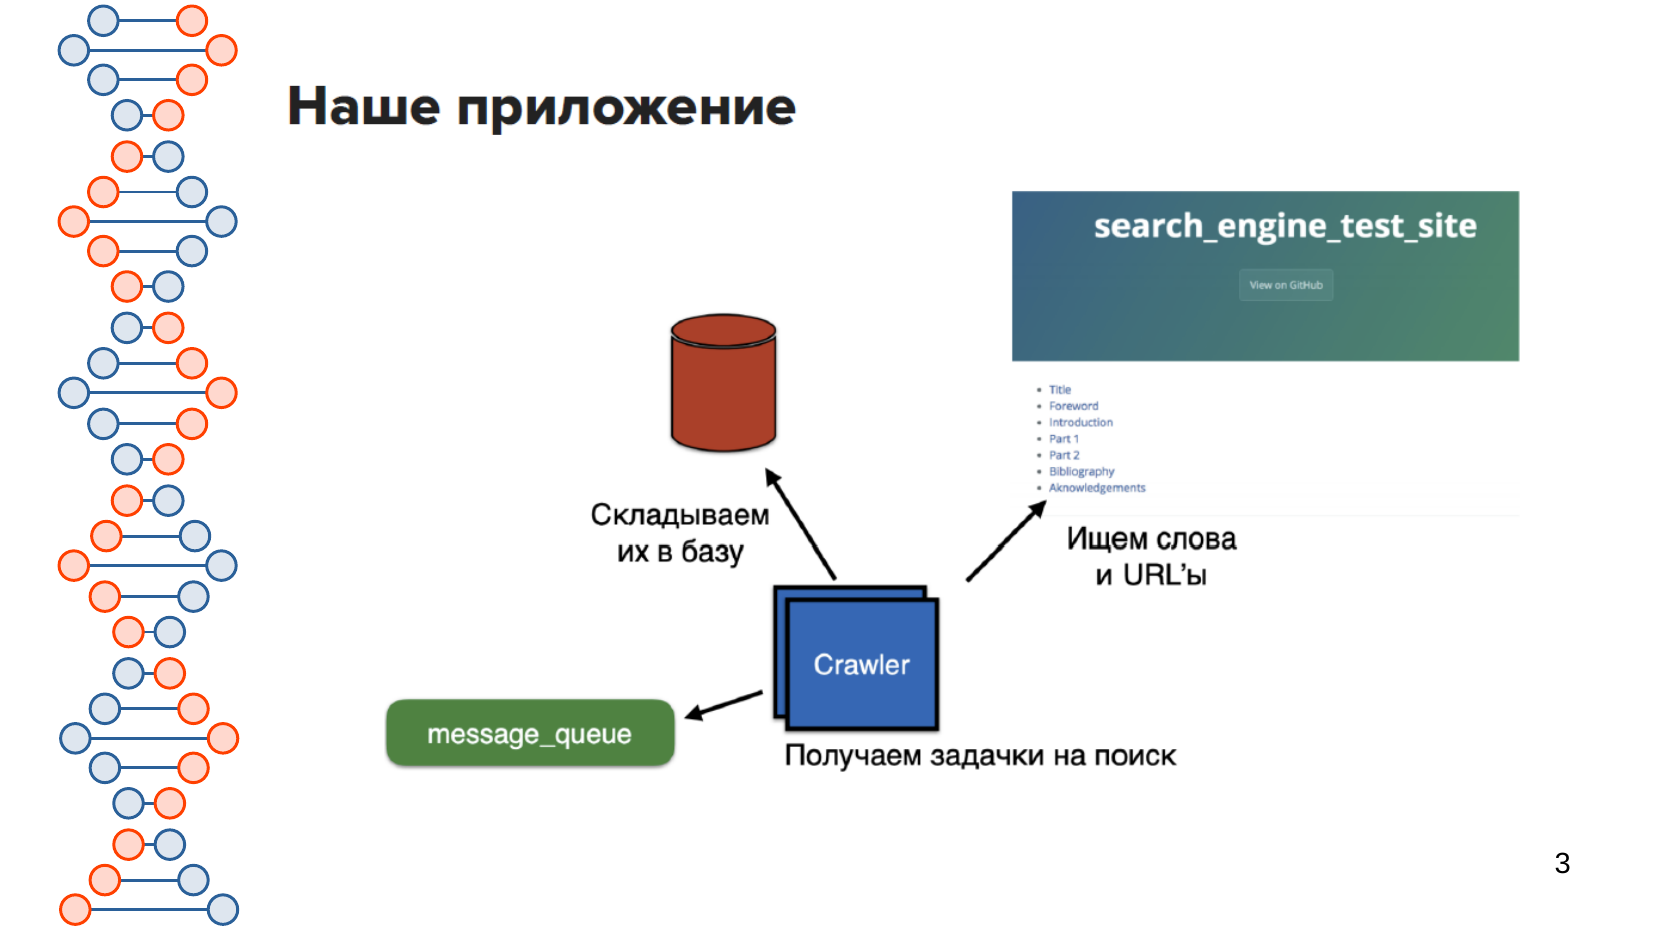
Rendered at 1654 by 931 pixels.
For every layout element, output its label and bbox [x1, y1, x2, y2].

picture [265, 37, 1595, 815]
